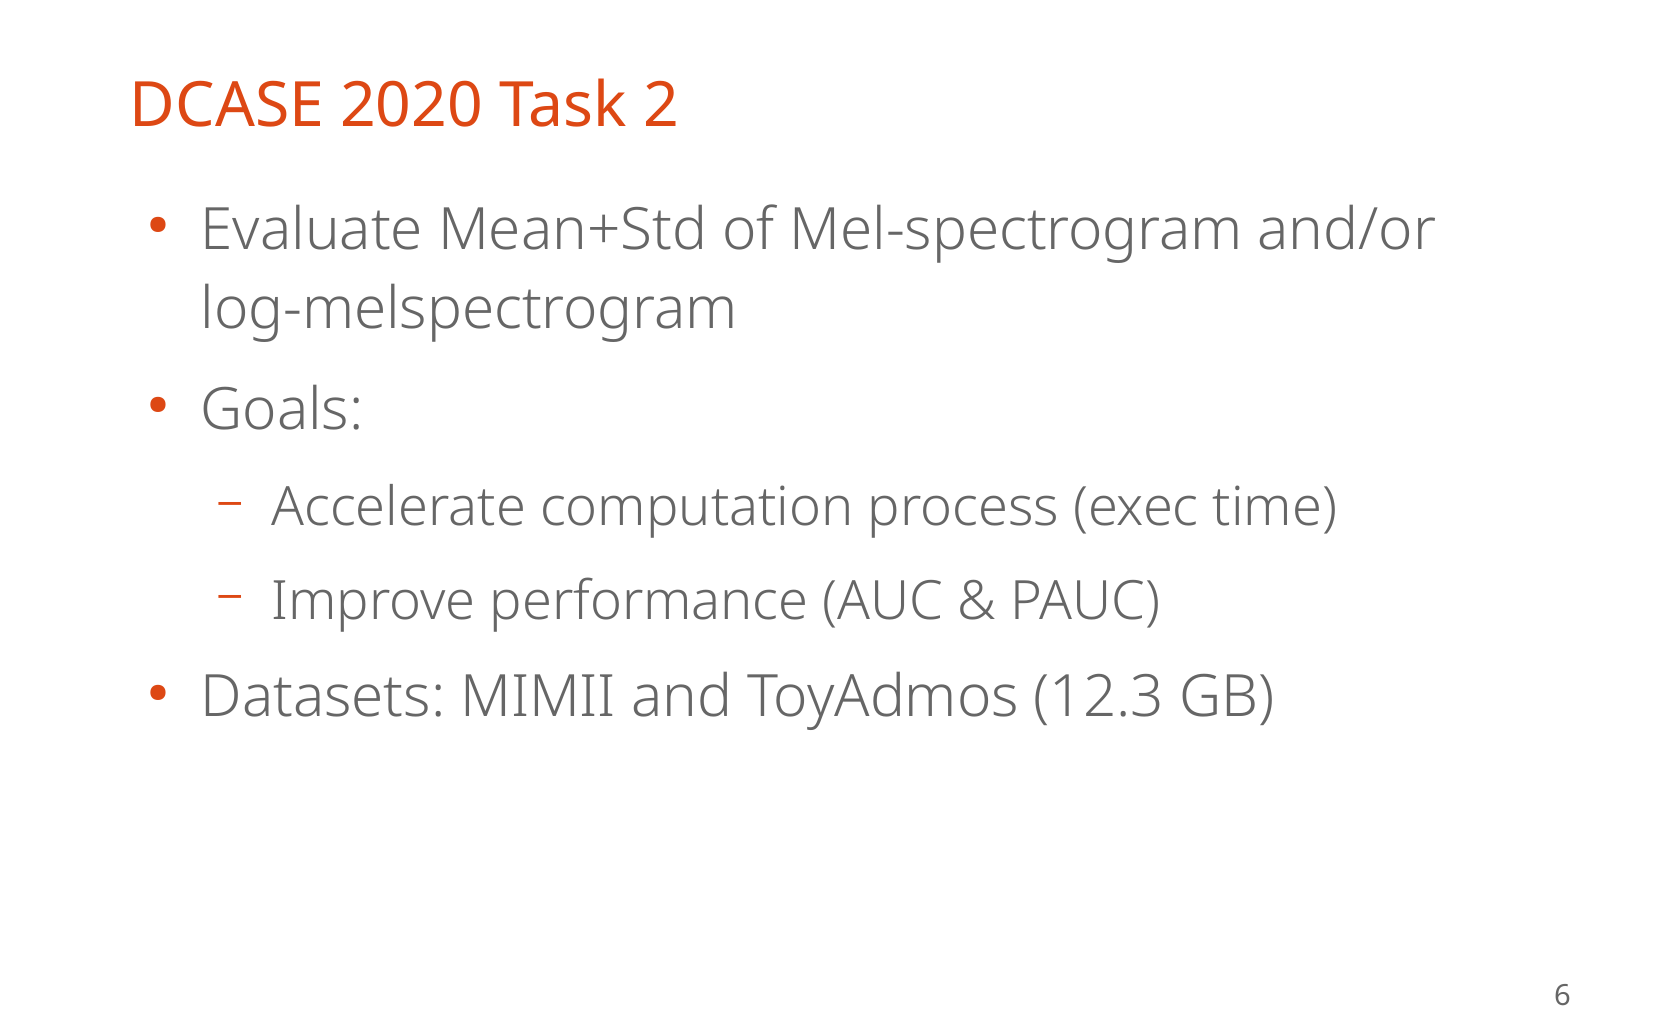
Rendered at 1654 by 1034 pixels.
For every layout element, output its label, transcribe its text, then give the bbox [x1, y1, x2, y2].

list Evaluate Mean+Std of Mel-spectrogram and/or log-melspectrogram Goals: Accelerate computation process (exec time) Improve performance (AUC & PAUC) Datasets: MIMII and ToyAdmos (12.3 GB) [129, 186, 1518, 916]
title DCASE 2020 Task 2 [129, 49, 1518, 155]
